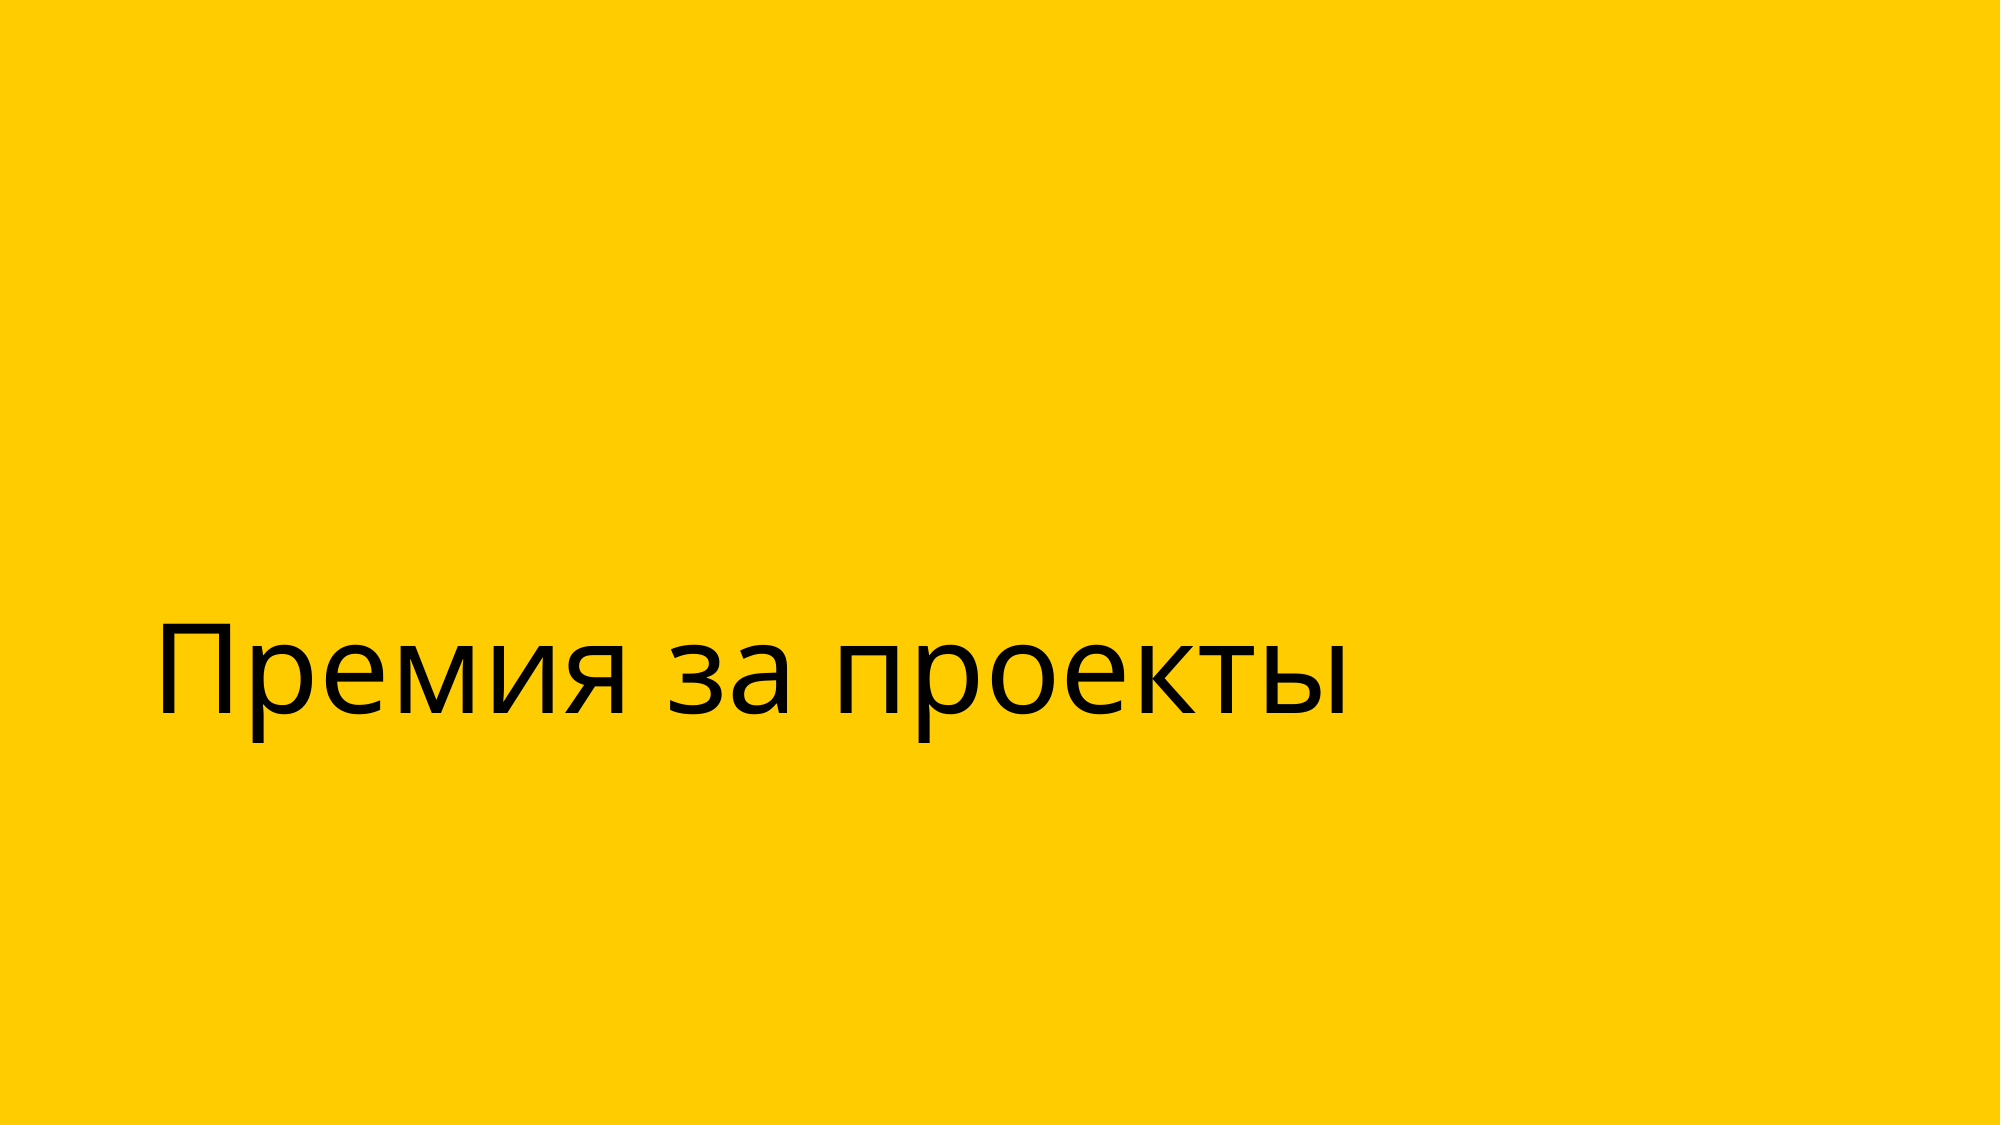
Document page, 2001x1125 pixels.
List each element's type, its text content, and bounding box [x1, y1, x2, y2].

title Премия за проекты [136, 280, 1862, 749]
